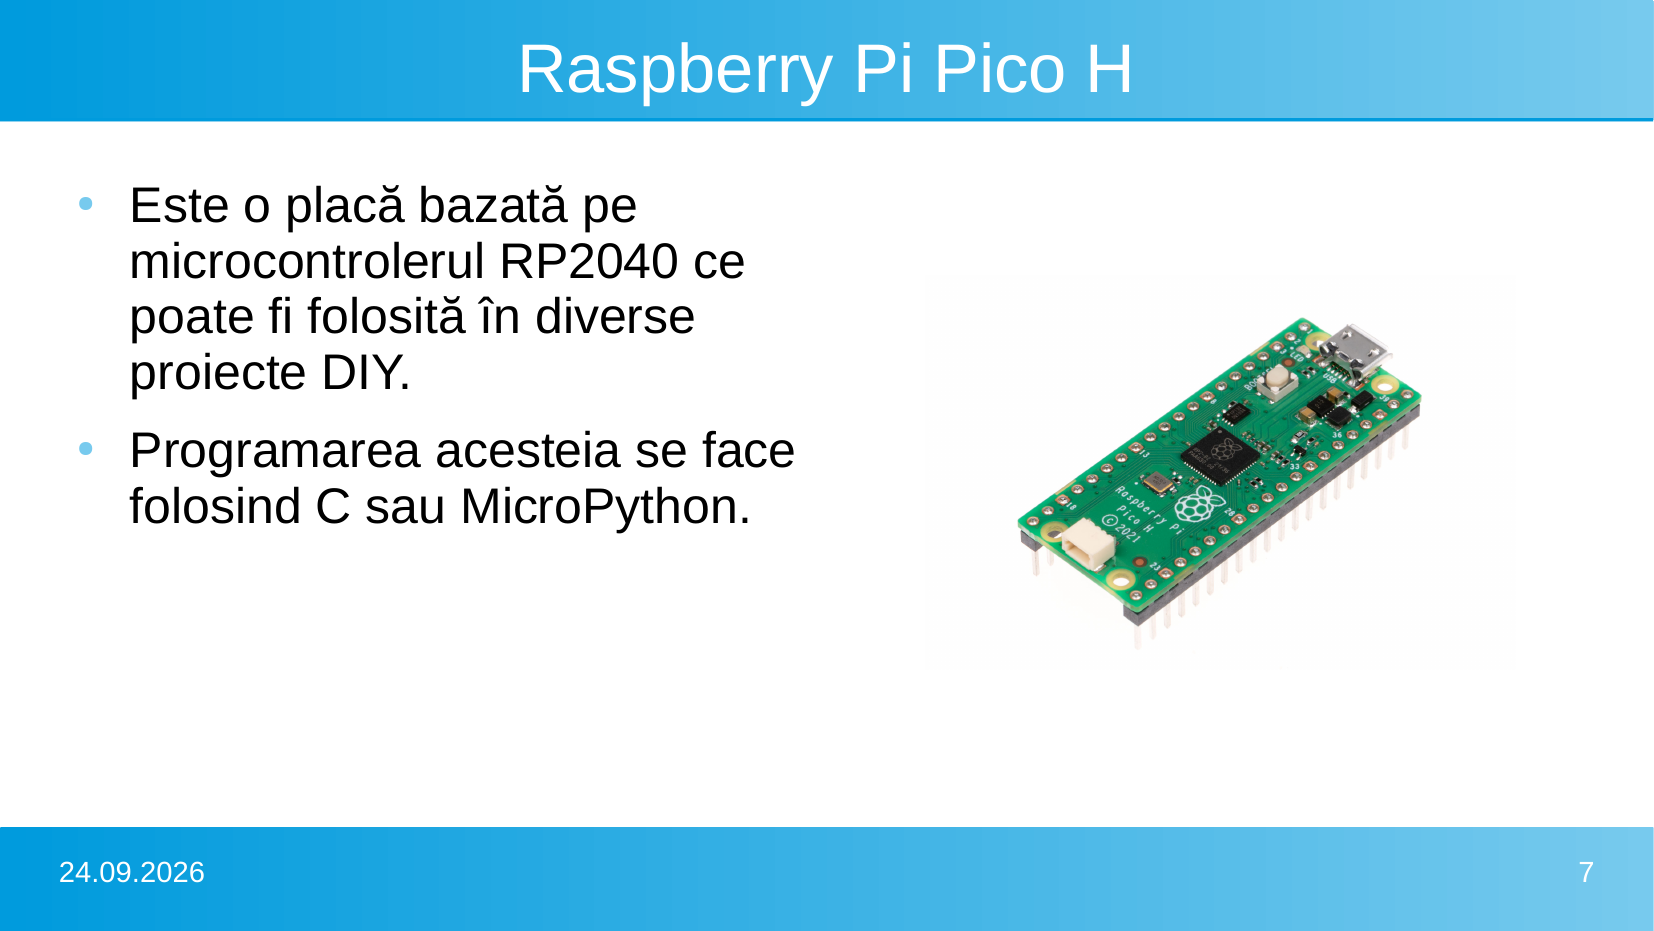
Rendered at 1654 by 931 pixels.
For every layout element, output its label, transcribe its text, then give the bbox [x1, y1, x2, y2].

list Este o placă bazată pe microcontrolerul RP2040 ce poate fi folosită în diverse proiecte DIY. Programarea acesteia se face folosind C sau MicroPython. [59, 177, 809, 768]
title Raspberry Pi Pico H [59, 29, 1595, 108]
picture [925, 275, 1516, 670]
